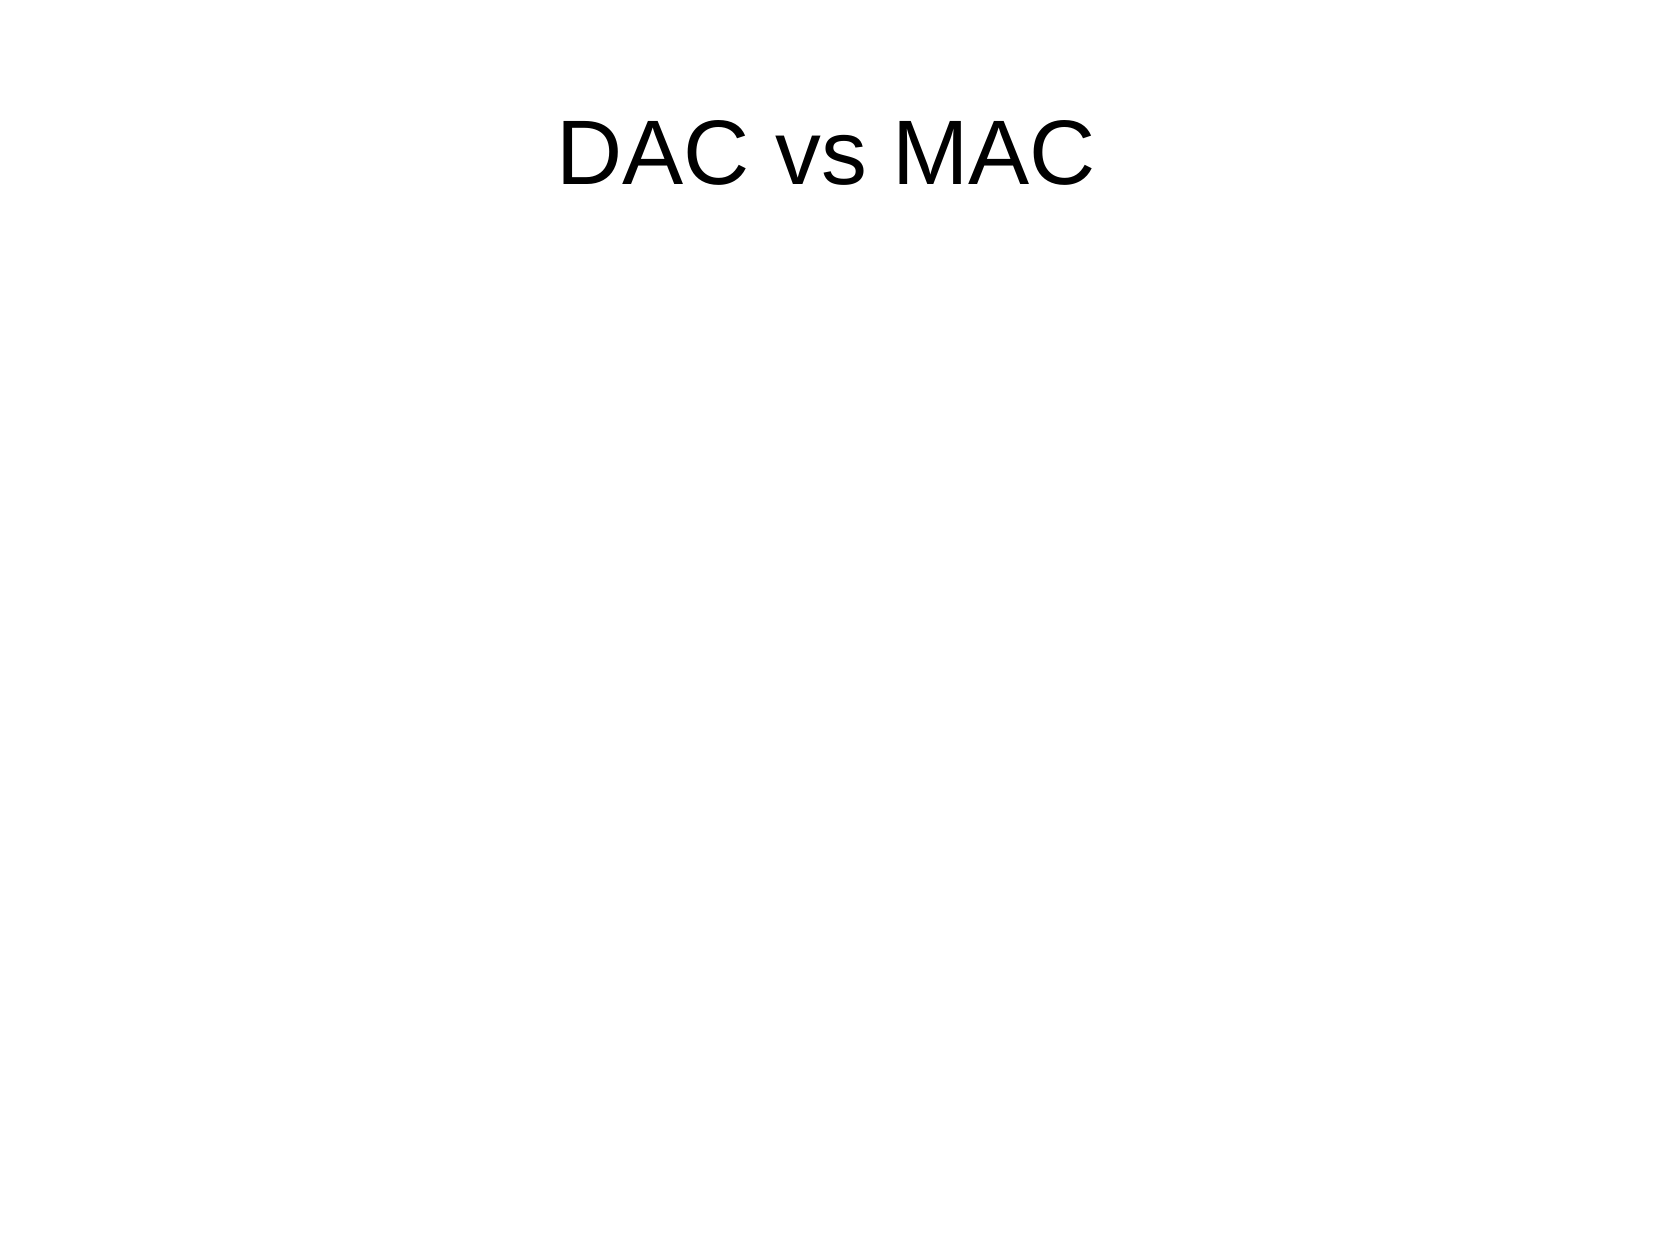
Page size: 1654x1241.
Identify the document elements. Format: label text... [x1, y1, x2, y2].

title DAC vs MAC [82, 49, 1571, 257]
